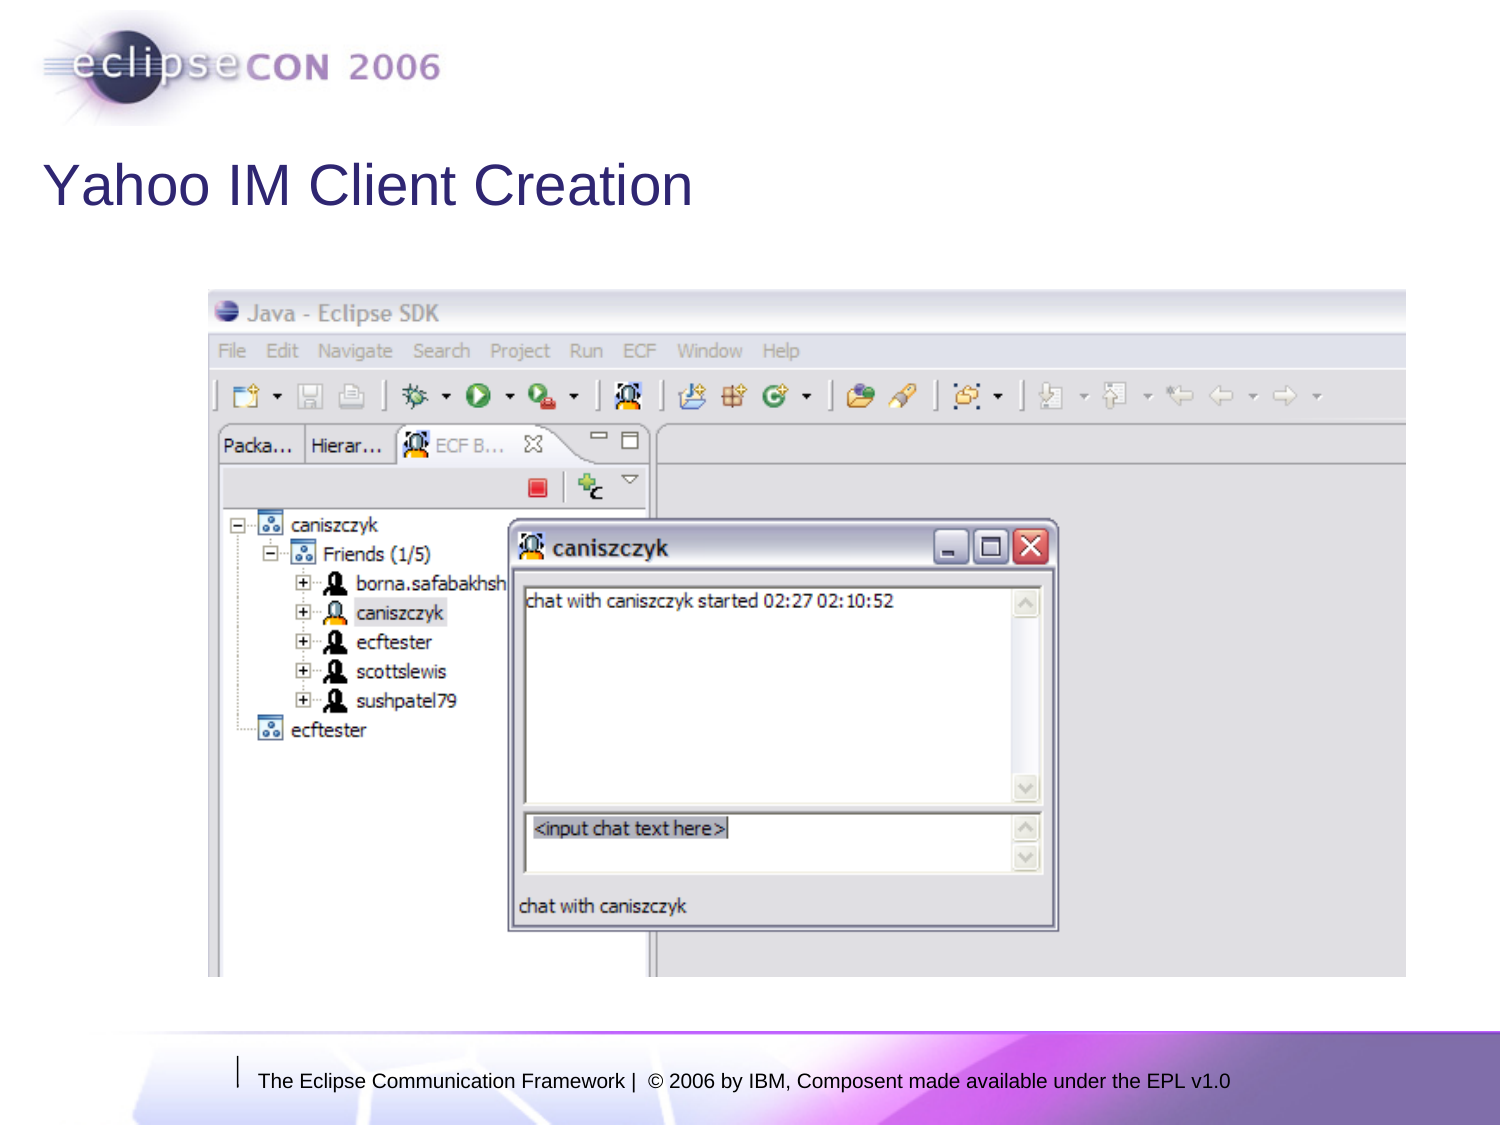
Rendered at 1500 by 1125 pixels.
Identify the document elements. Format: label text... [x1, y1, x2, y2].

title Yahoo IM Client Creation [27, 157, 1500, 248]
picture [0, 1031, 1500, 1125]
picture [31, 10, 1040, 126]
picture [208, 289, 1406, 977]
